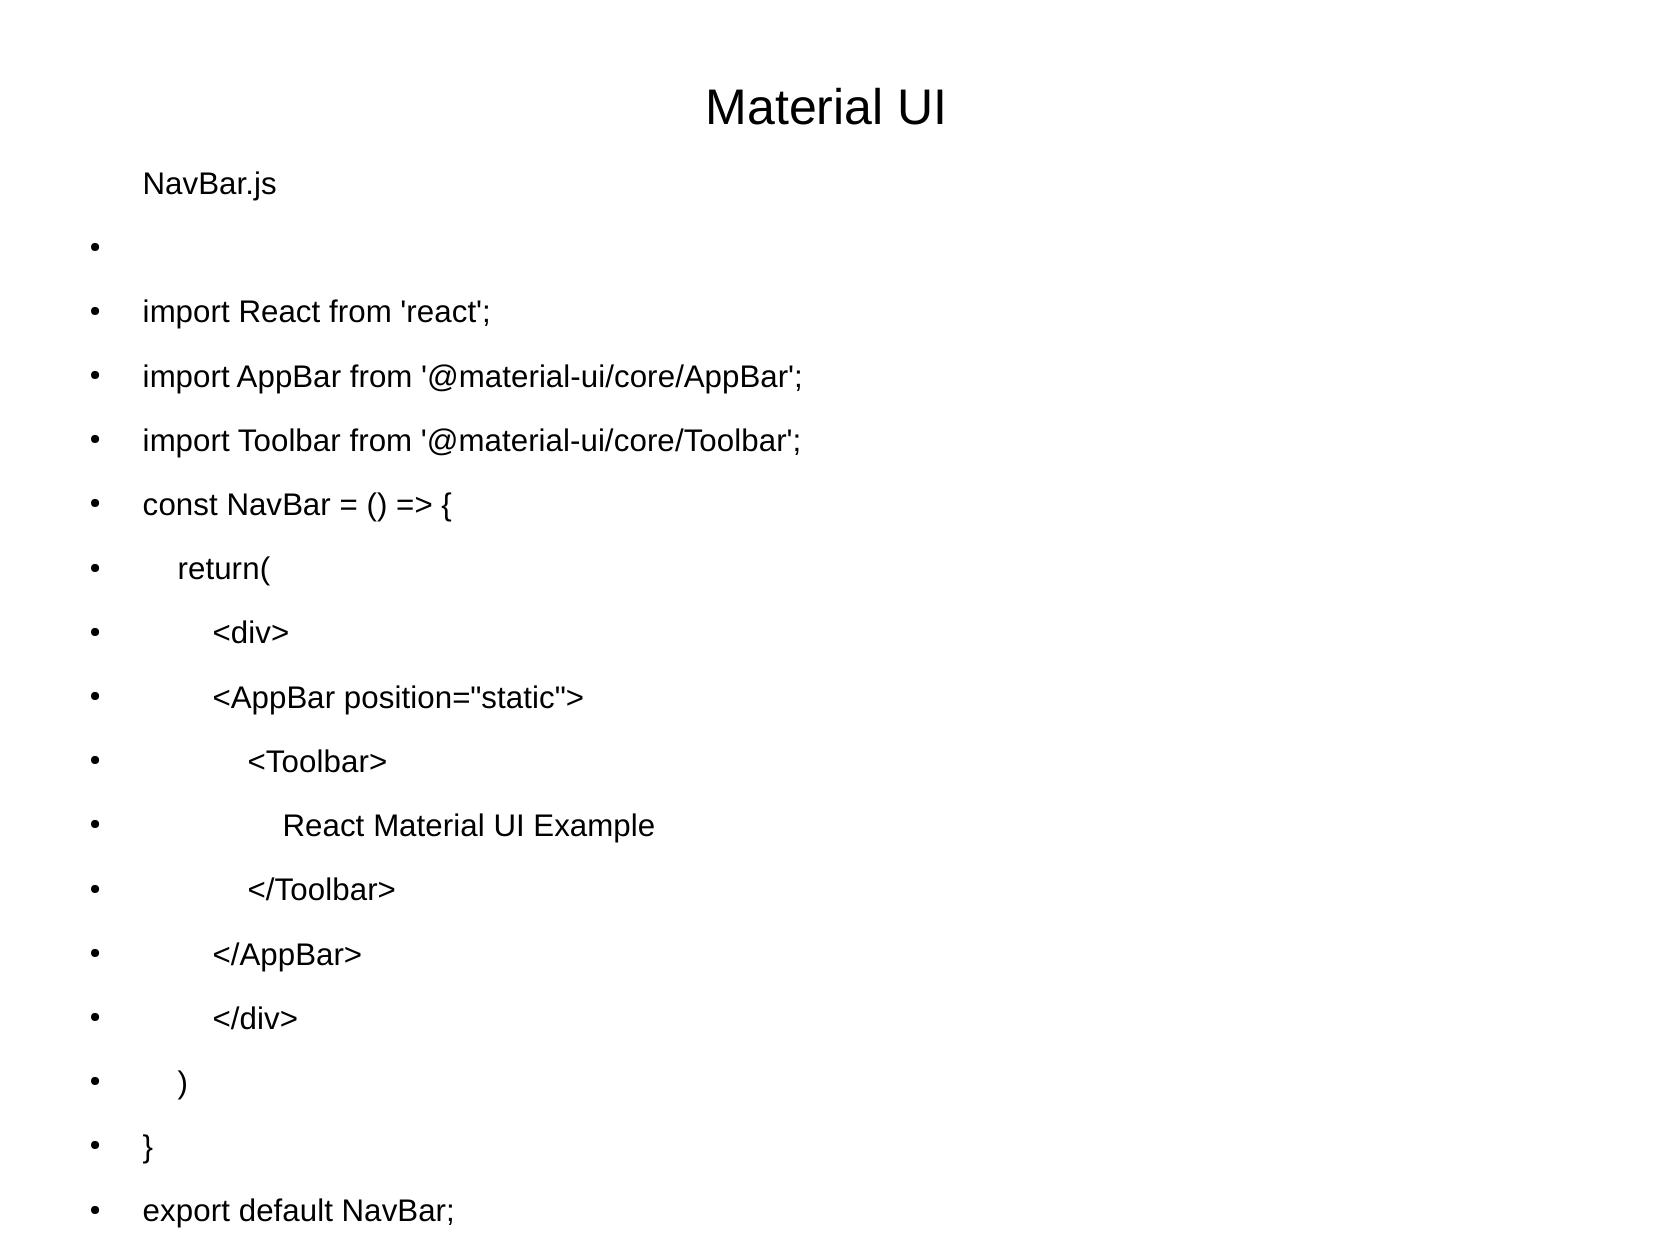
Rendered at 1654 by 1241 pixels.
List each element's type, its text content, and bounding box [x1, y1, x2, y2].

title Material UI [82, 49, 1571, 166]
list NavBar.js import React from 'react'; import AppBar from '@material-ui/core/AppBar'; import Toolbar from '@material-ui/core/Toolbar'; const NavBar = () => { return( <div> <AppBar position="static"> <Toolbar> React Material UI Example </Toolbar> </AppBar> </div> ) } export default NavBar; [71, 166, 1561, 1229]
